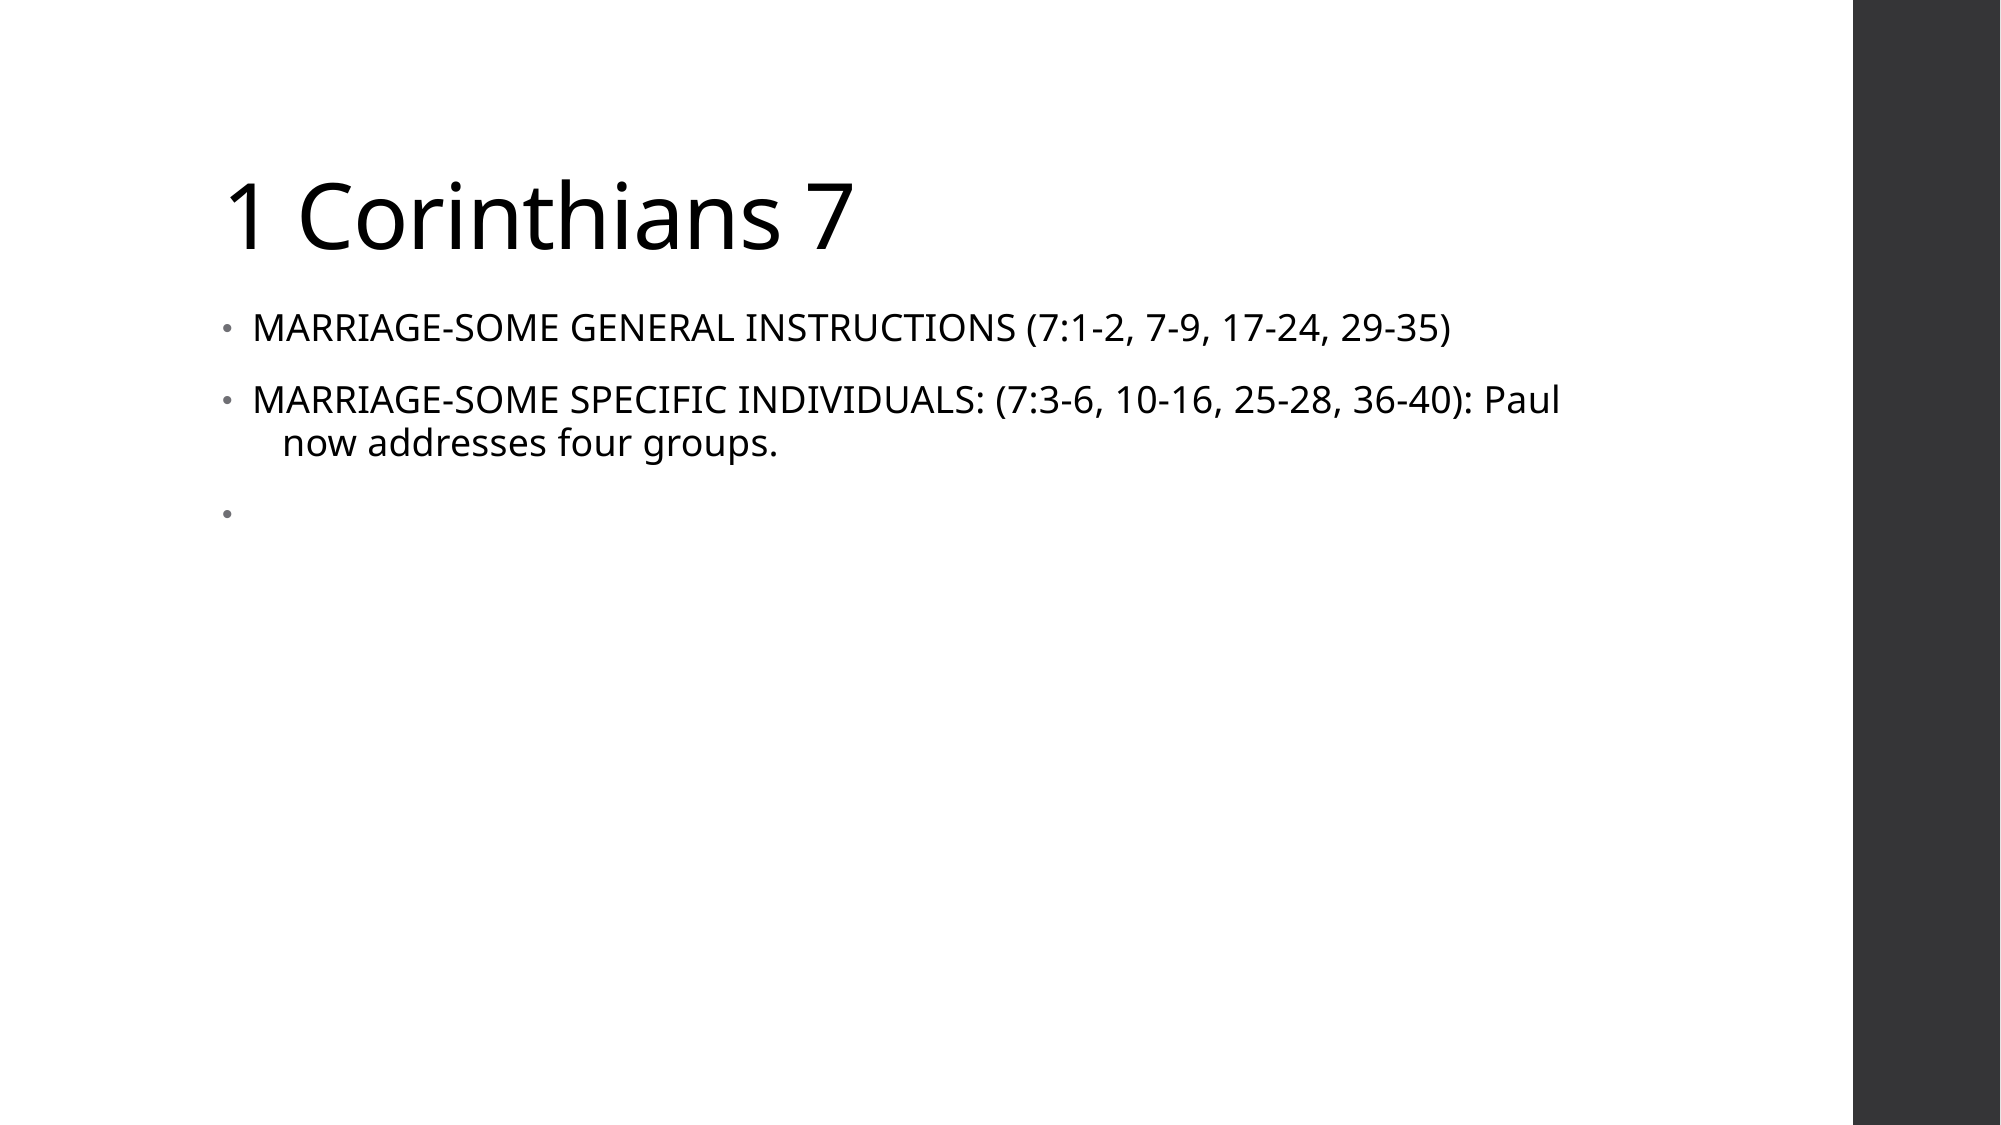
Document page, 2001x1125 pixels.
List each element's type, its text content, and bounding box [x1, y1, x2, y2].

list MARRIAGE-SOME GENERAL INSTRUCTIONS (7:1-2, 7-9, 17-24, 29-35) MARRIAGE-SOME SPECIFIC INDIVIDUALS: (7:3-6, 10-16, 25-28, 36-40): Paul now addresses four groups. [206, 299, 1617, 1014]
title 1 Corinthians 7 [206, 60, 1797, 278]
